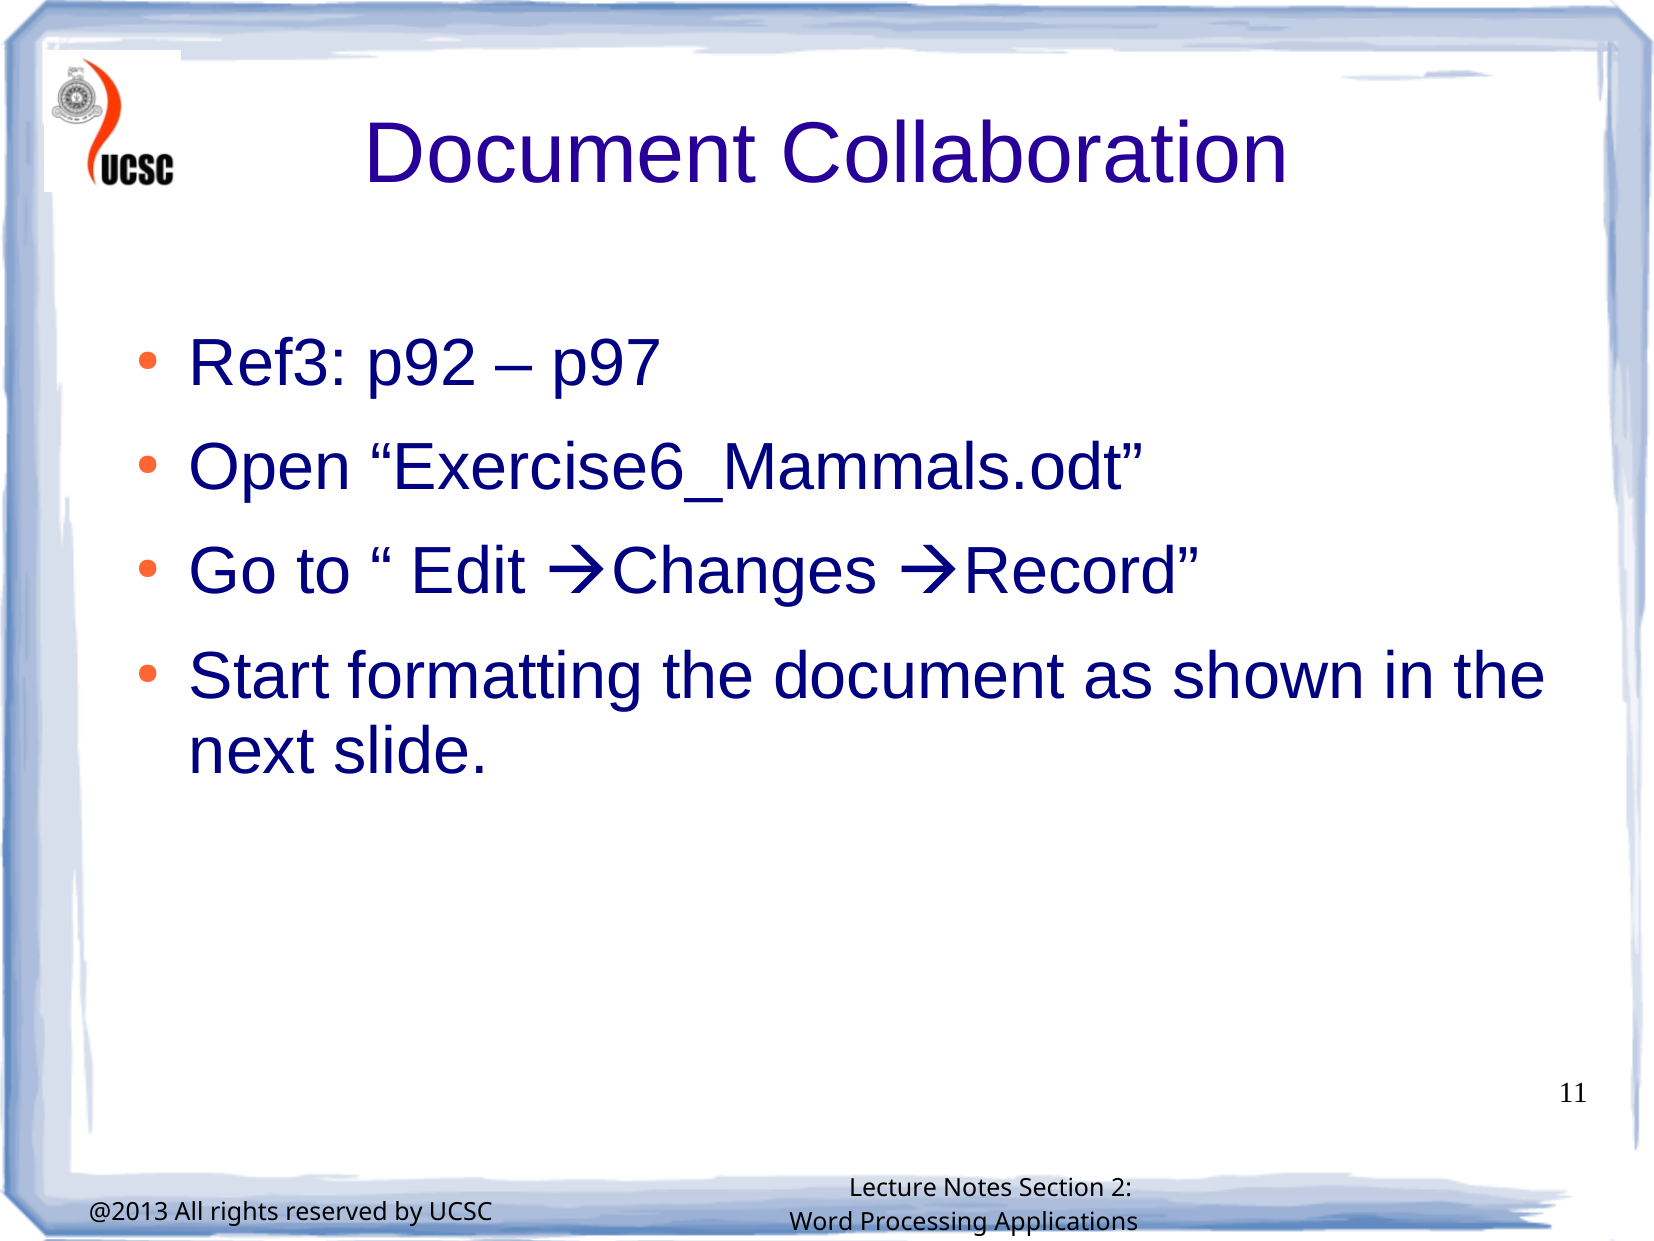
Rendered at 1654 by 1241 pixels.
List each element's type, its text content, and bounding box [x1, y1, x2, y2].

picture [0, 0, 1654, 1241]
title Document Collaboration [82, 49, 1571, 257]
list Ref3: p92 – p97 Open “Exercise6_Mammals.odt” Go to “ Edit Changes Record” Start formatting the document as shown in the next slide. [118, 324, 1571, 788]
